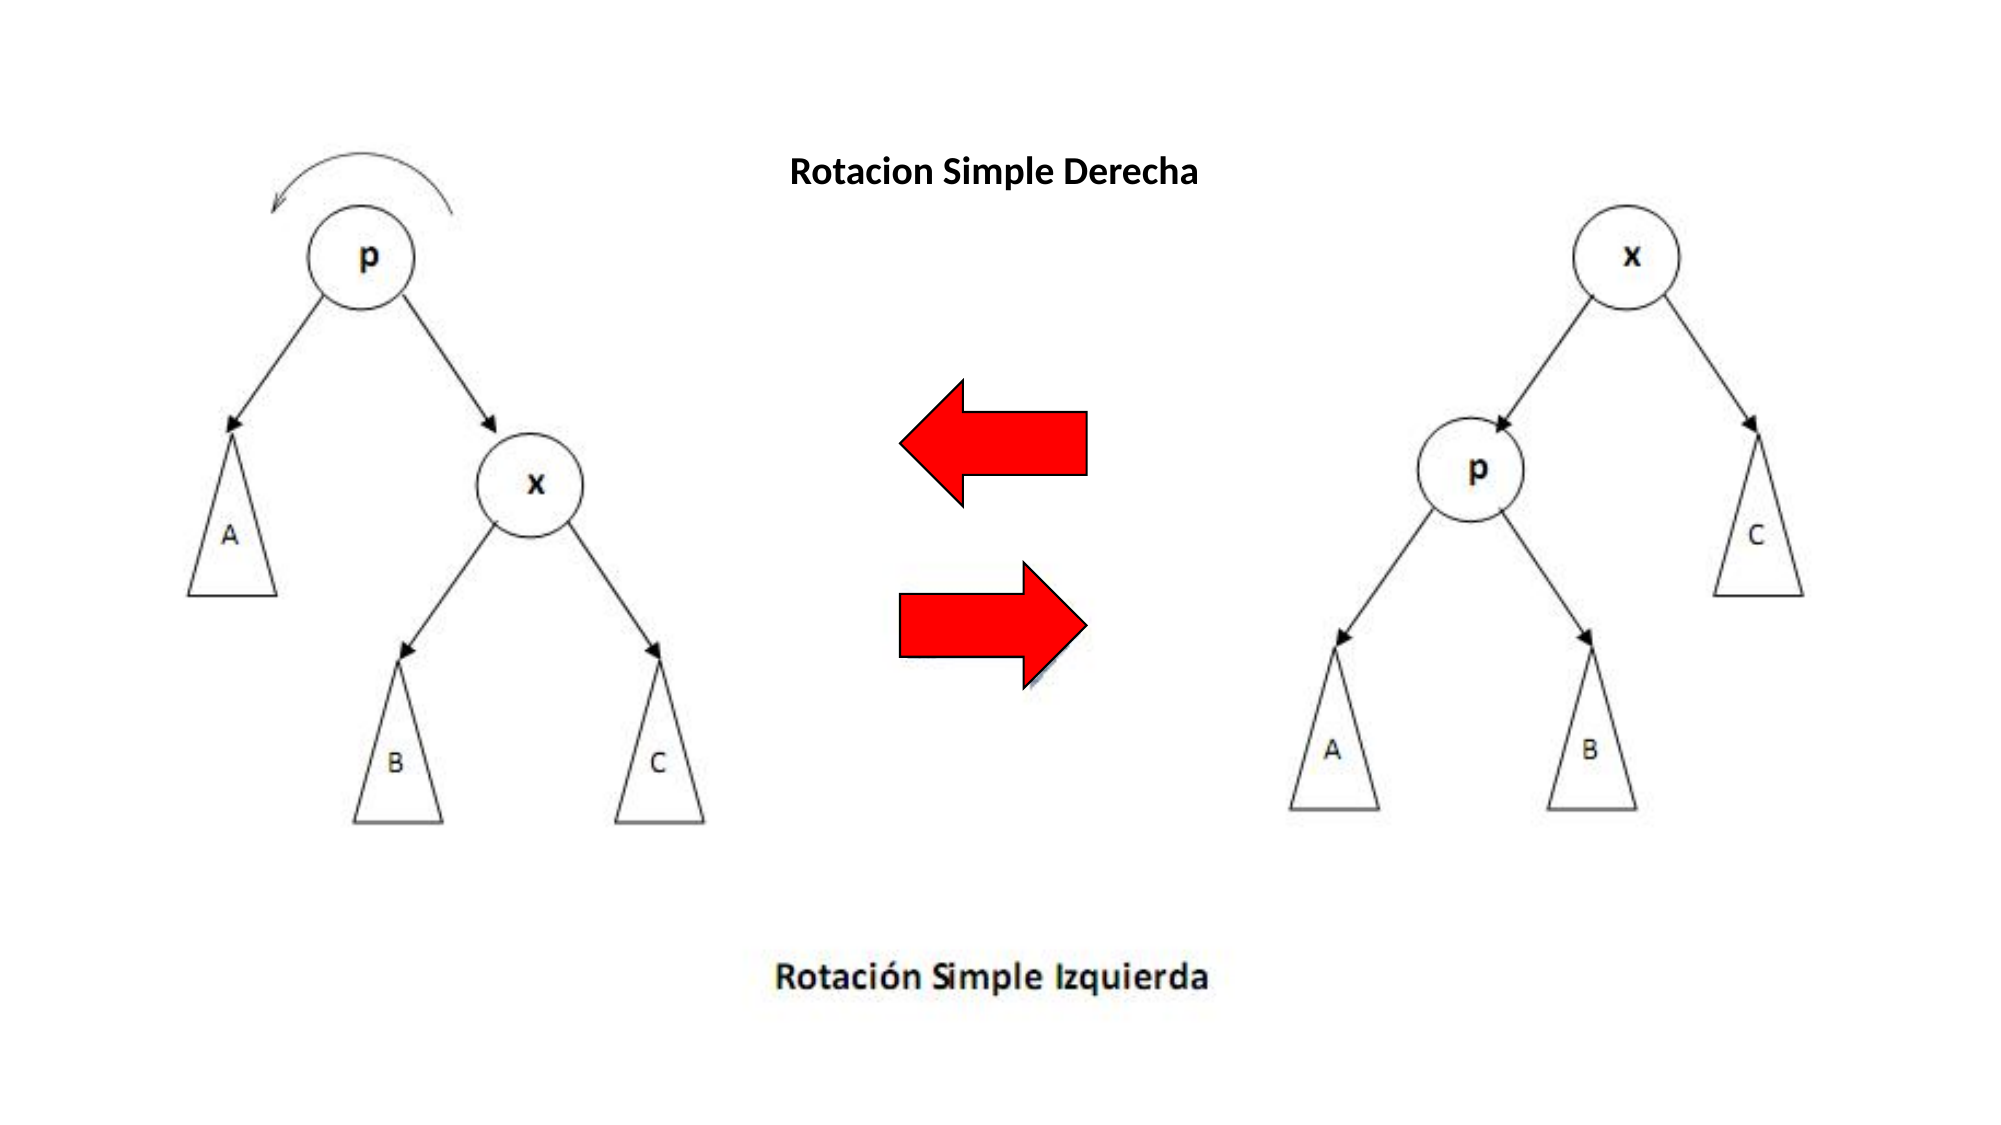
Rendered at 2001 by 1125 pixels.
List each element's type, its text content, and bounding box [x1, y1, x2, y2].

text_box Rotacion Simple Derecha [774, 137, 1331, 201]
text_box [900, 380, 1087, 507]
text_box [900, 562, 1087, 689]
picture [114, 74, 1886, 1051]
